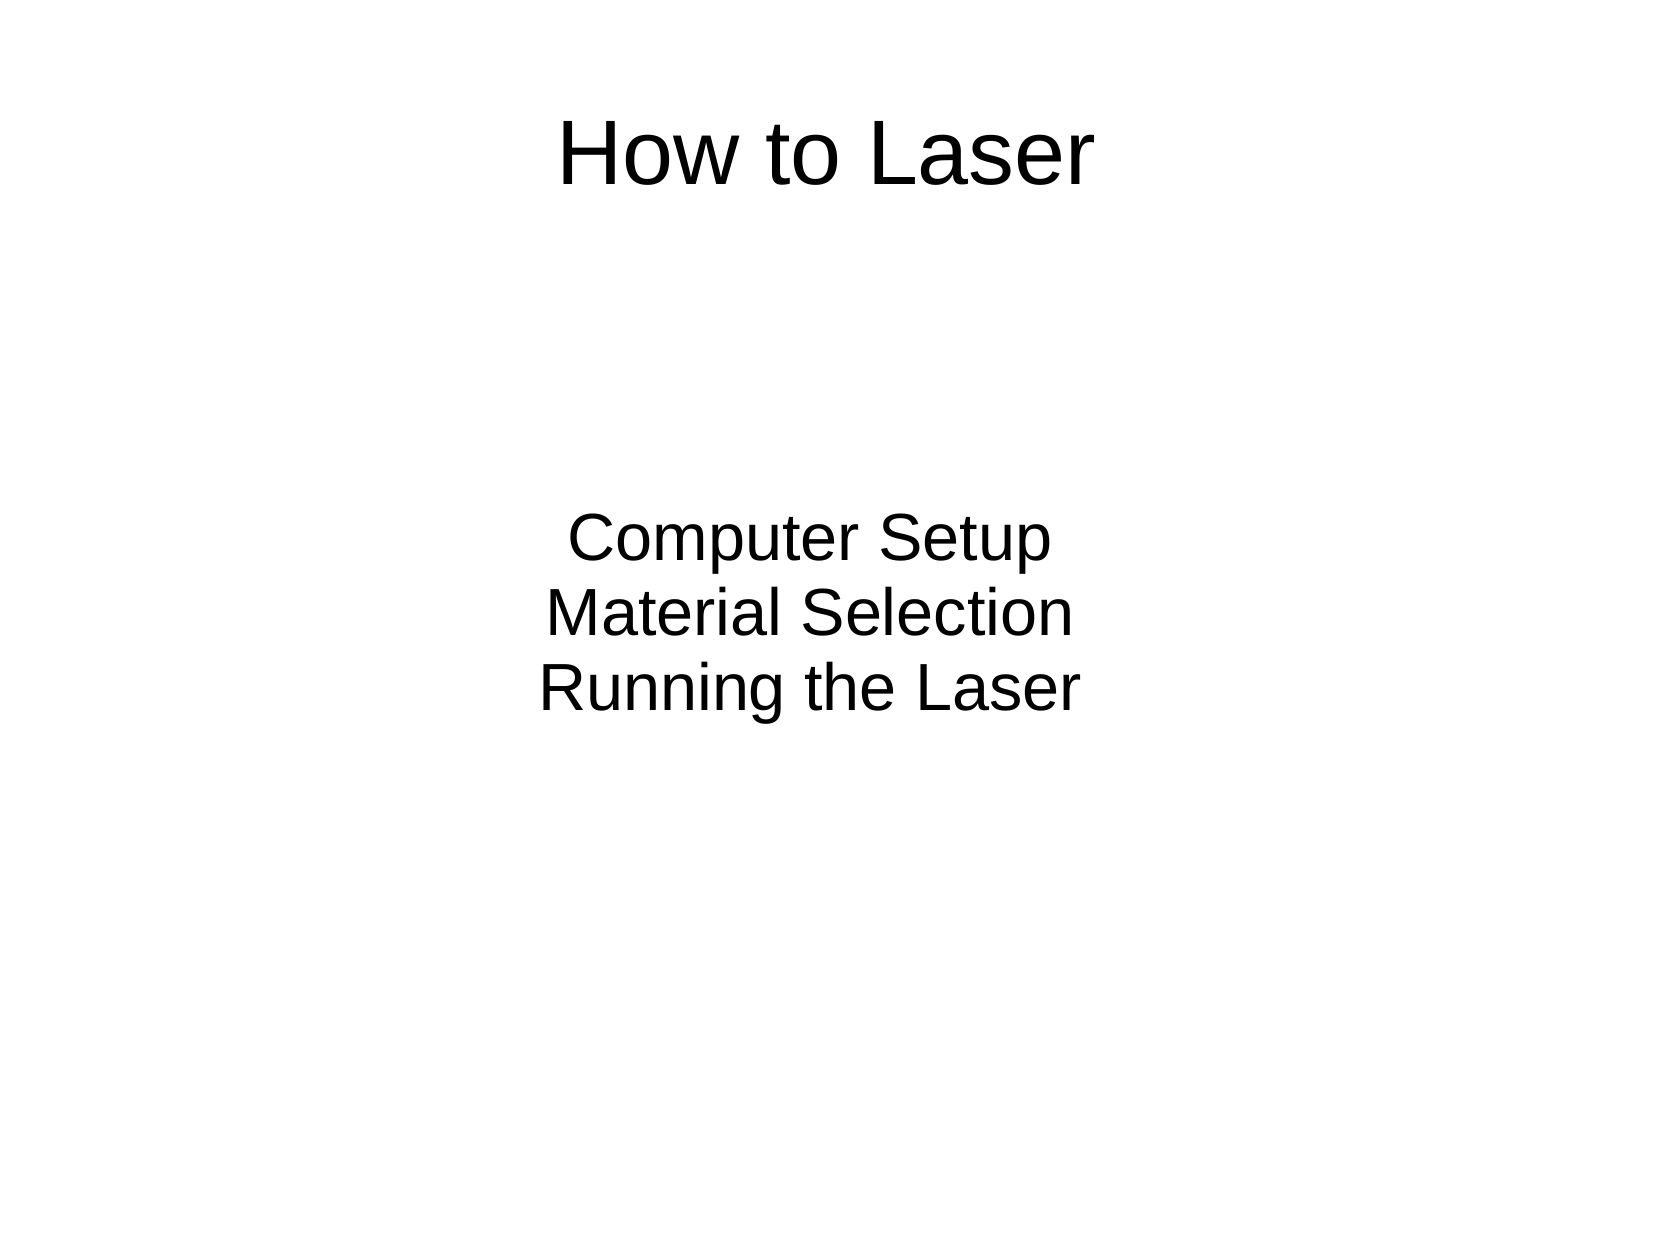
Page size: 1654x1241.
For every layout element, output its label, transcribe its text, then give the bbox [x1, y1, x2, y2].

subtitle Computer Setup Material Selection Running the Laser [82, 290, 1538, 1010]
title How to Laser [82, 49, 1571, 257]
